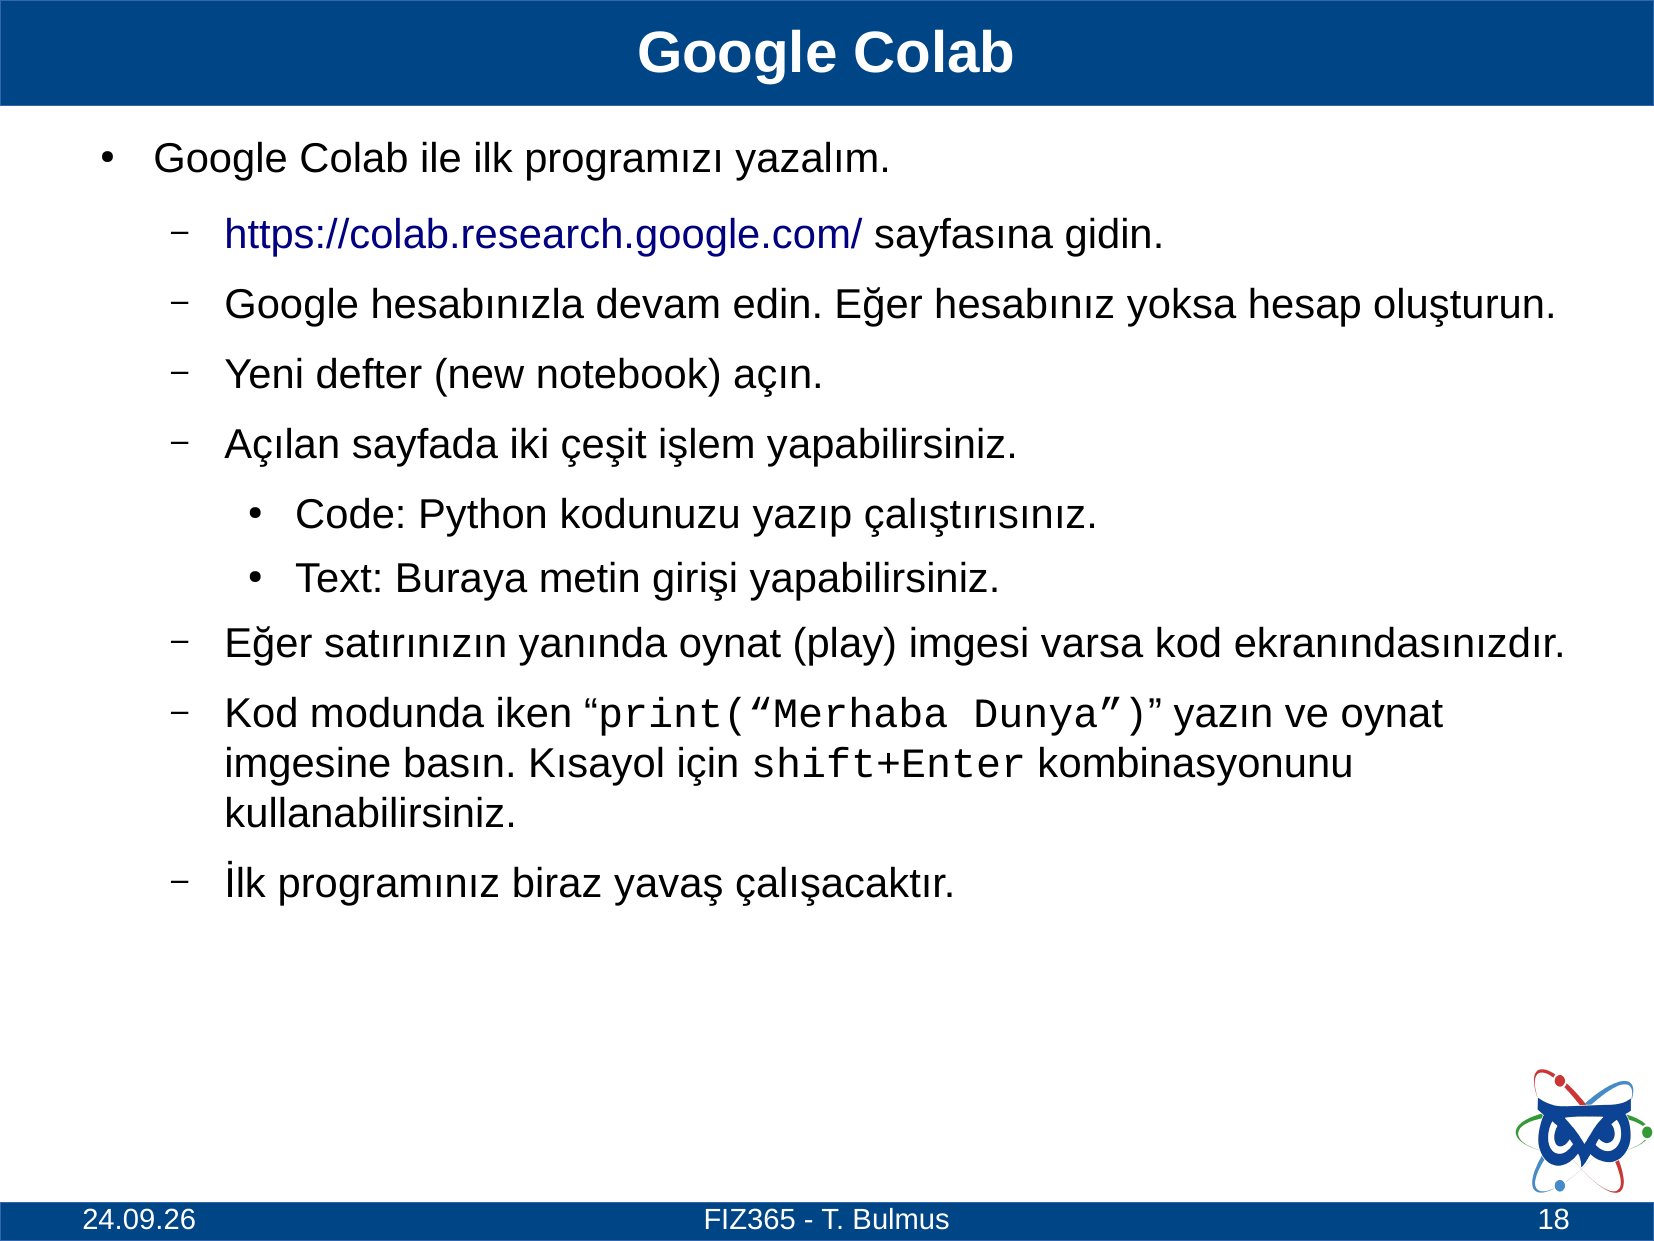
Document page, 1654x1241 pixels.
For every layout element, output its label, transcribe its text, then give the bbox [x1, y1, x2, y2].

list Google Colab ile ilk programızı yazalım. https://colab.research.google.com/ sayfasına gidin. Google hesabınızla devam edin. Eğer hesabınız yoksa hesap oluşturun. Yeni defter (new notebook) açın. Açılan sayfada iki çeşit işlem yapabilirsiniz. Code: Python kodunuzu yazıp çalıştırısınız. Text: Buraya metin girişi yapabilirsiniz. Eğer satırınızın yanında oynat (play) imgesi varsa kod ekranındasınızdır. Kod modunda iken “print(“Merhaba Dunya”)” yazın ve oynat imgesine basın. Kısayol için shift+Enter kombinasyonunu kullanabilirsiniz. İlk programınız biraz yavaş çalışacaktır. [82, 134, 1571, 1029]
picture [1514, 1061, 1653, 1201]
title Google Colab [0, 0, 1653, 106]
